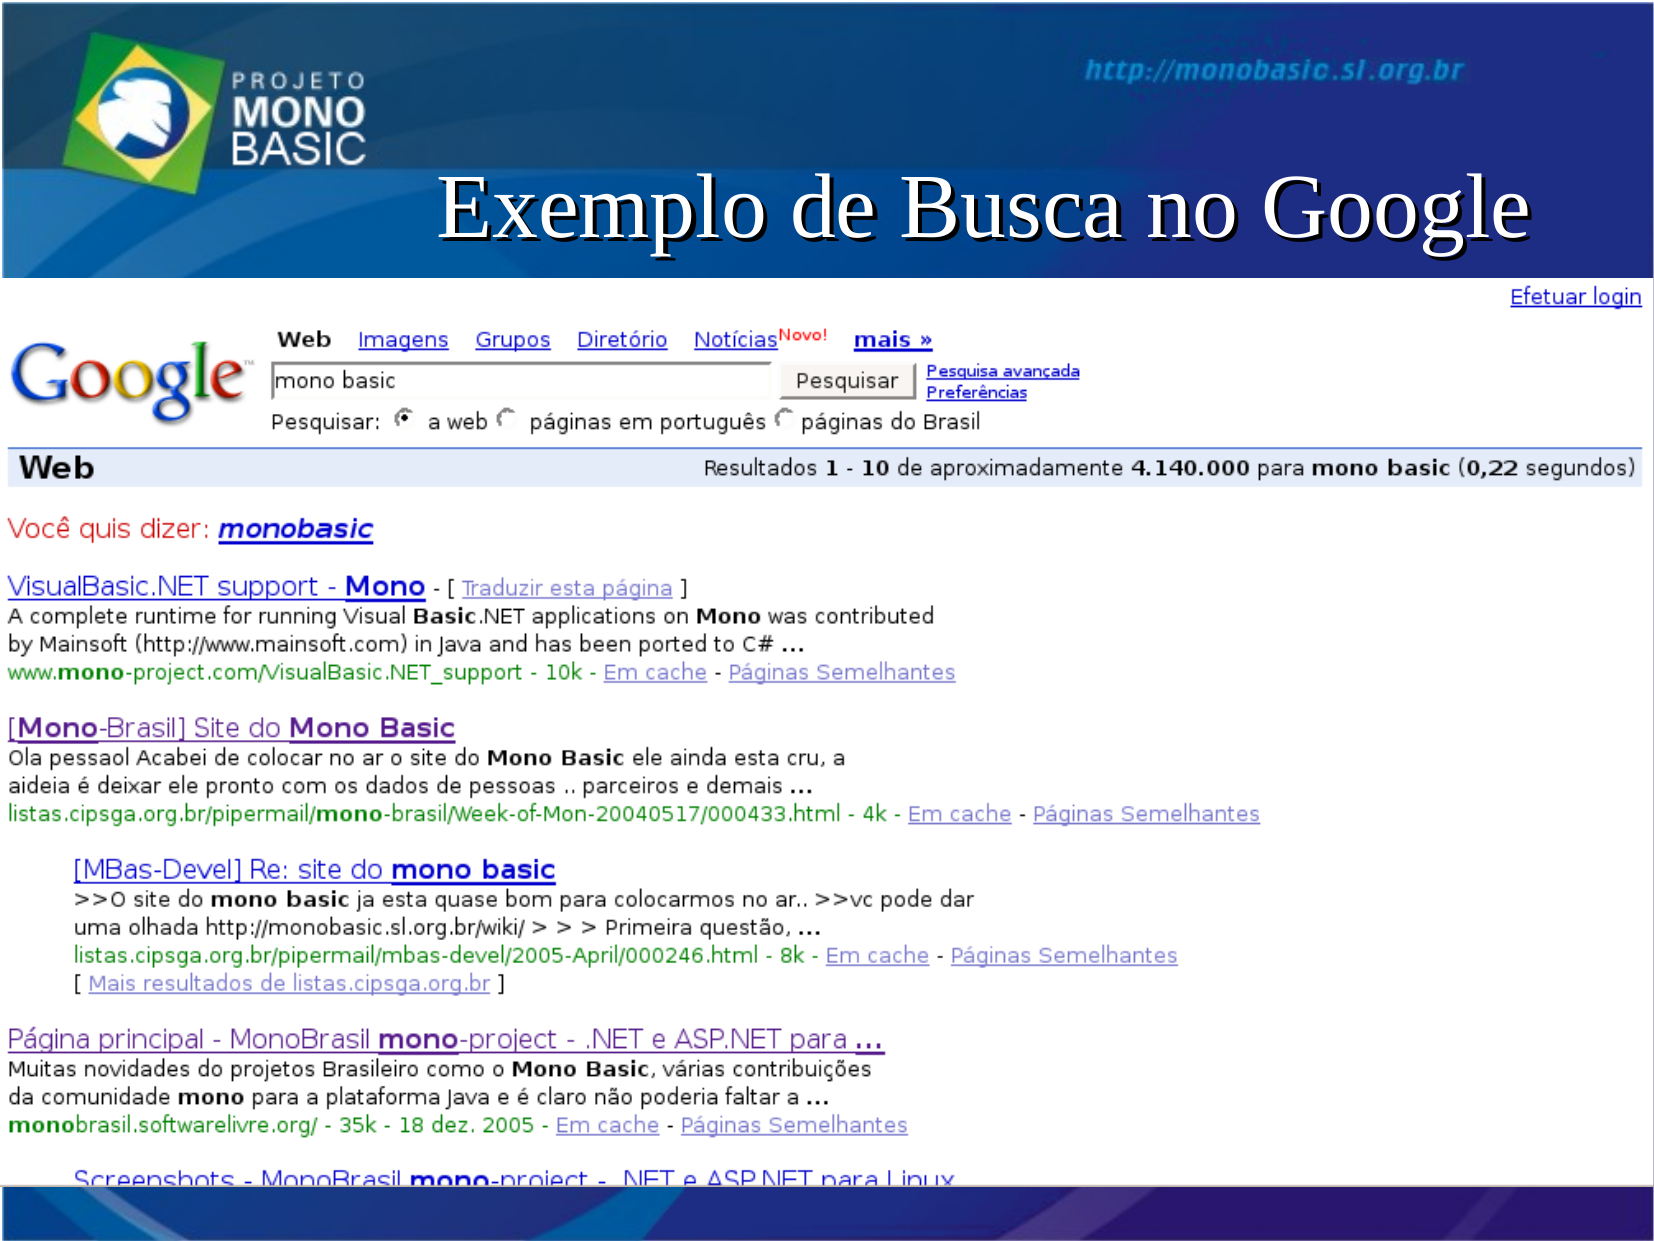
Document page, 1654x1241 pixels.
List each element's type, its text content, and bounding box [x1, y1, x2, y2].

picture [0, 2, 1654, 1241]
title Exemplo de Busca no Google [121, 102, 1534, 278]
